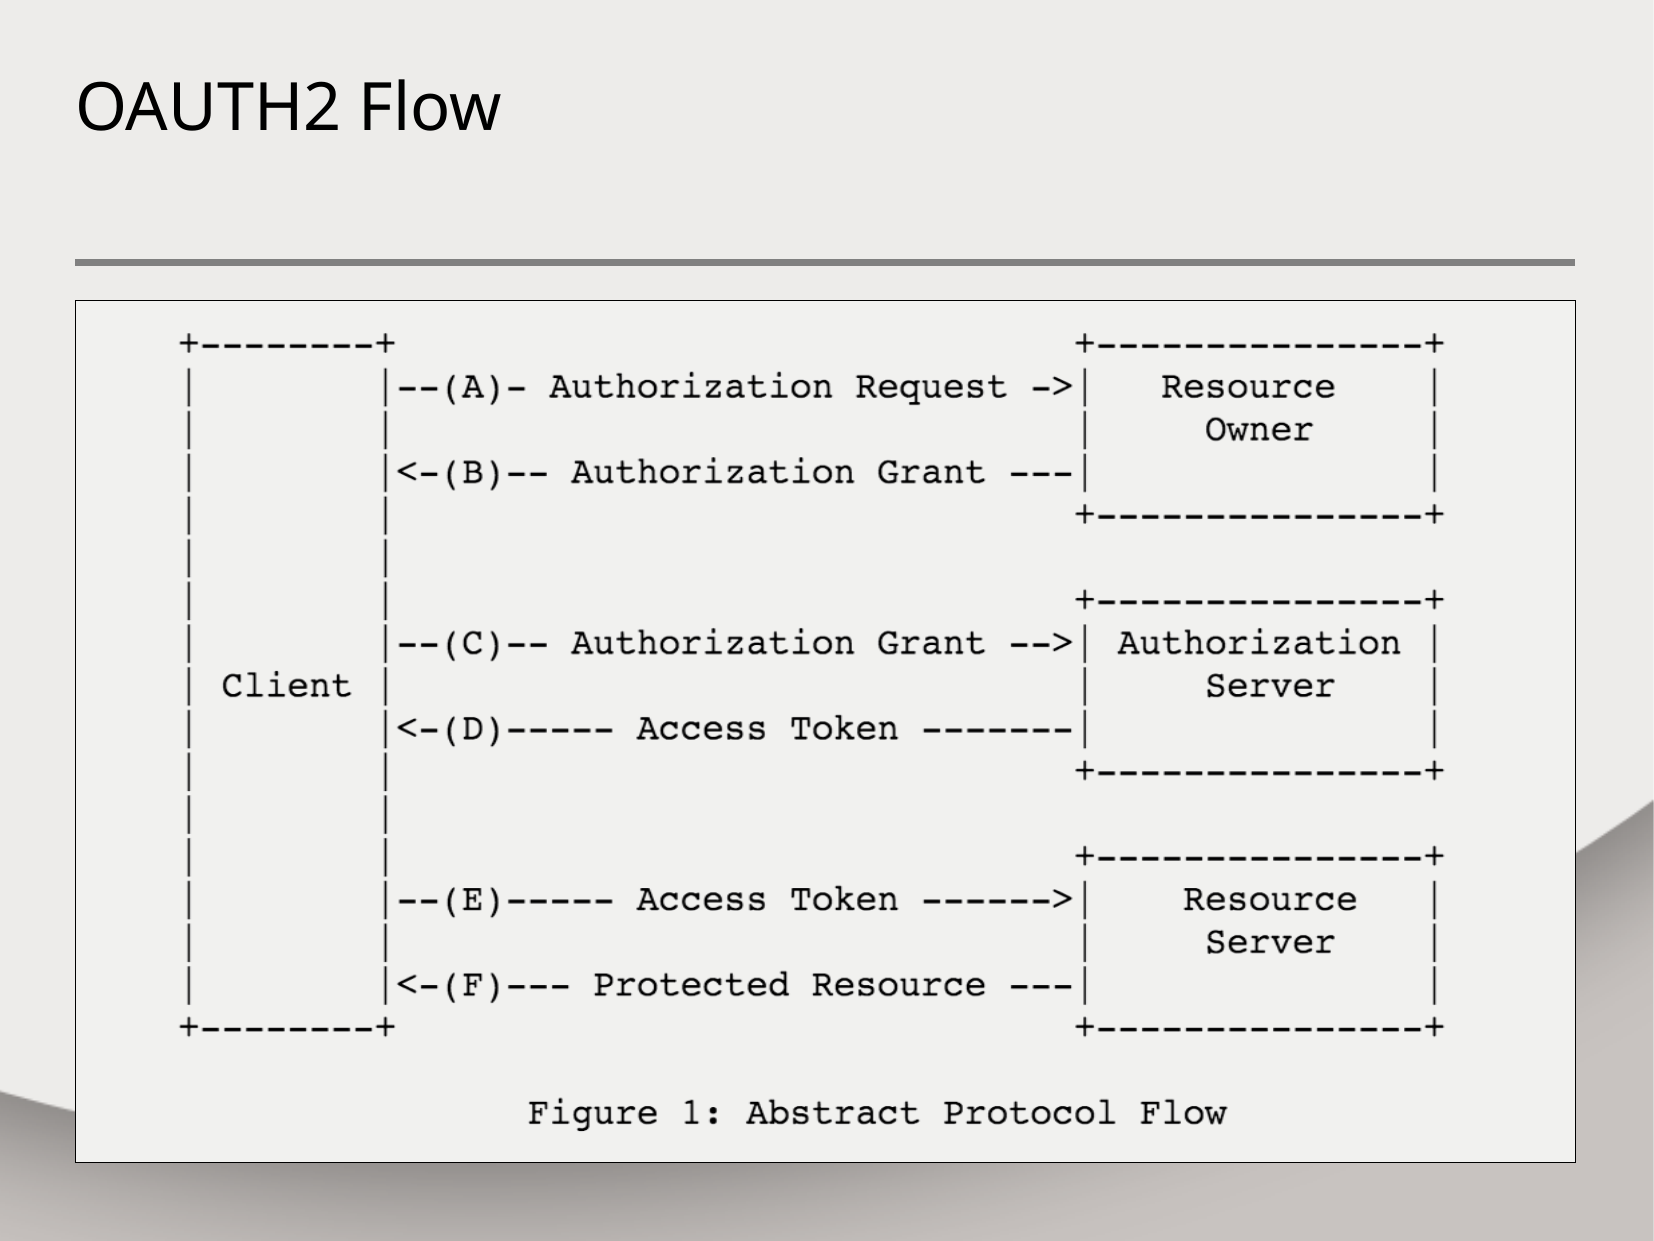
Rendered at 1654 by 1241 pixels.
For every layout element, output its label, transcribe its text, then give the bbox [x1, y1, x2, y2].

title OAUTH2 Flow [75, 75, 1576, 226]
text_box [75, 300, 1576, 1163]
picture [0, 0, 1654, 1241]
